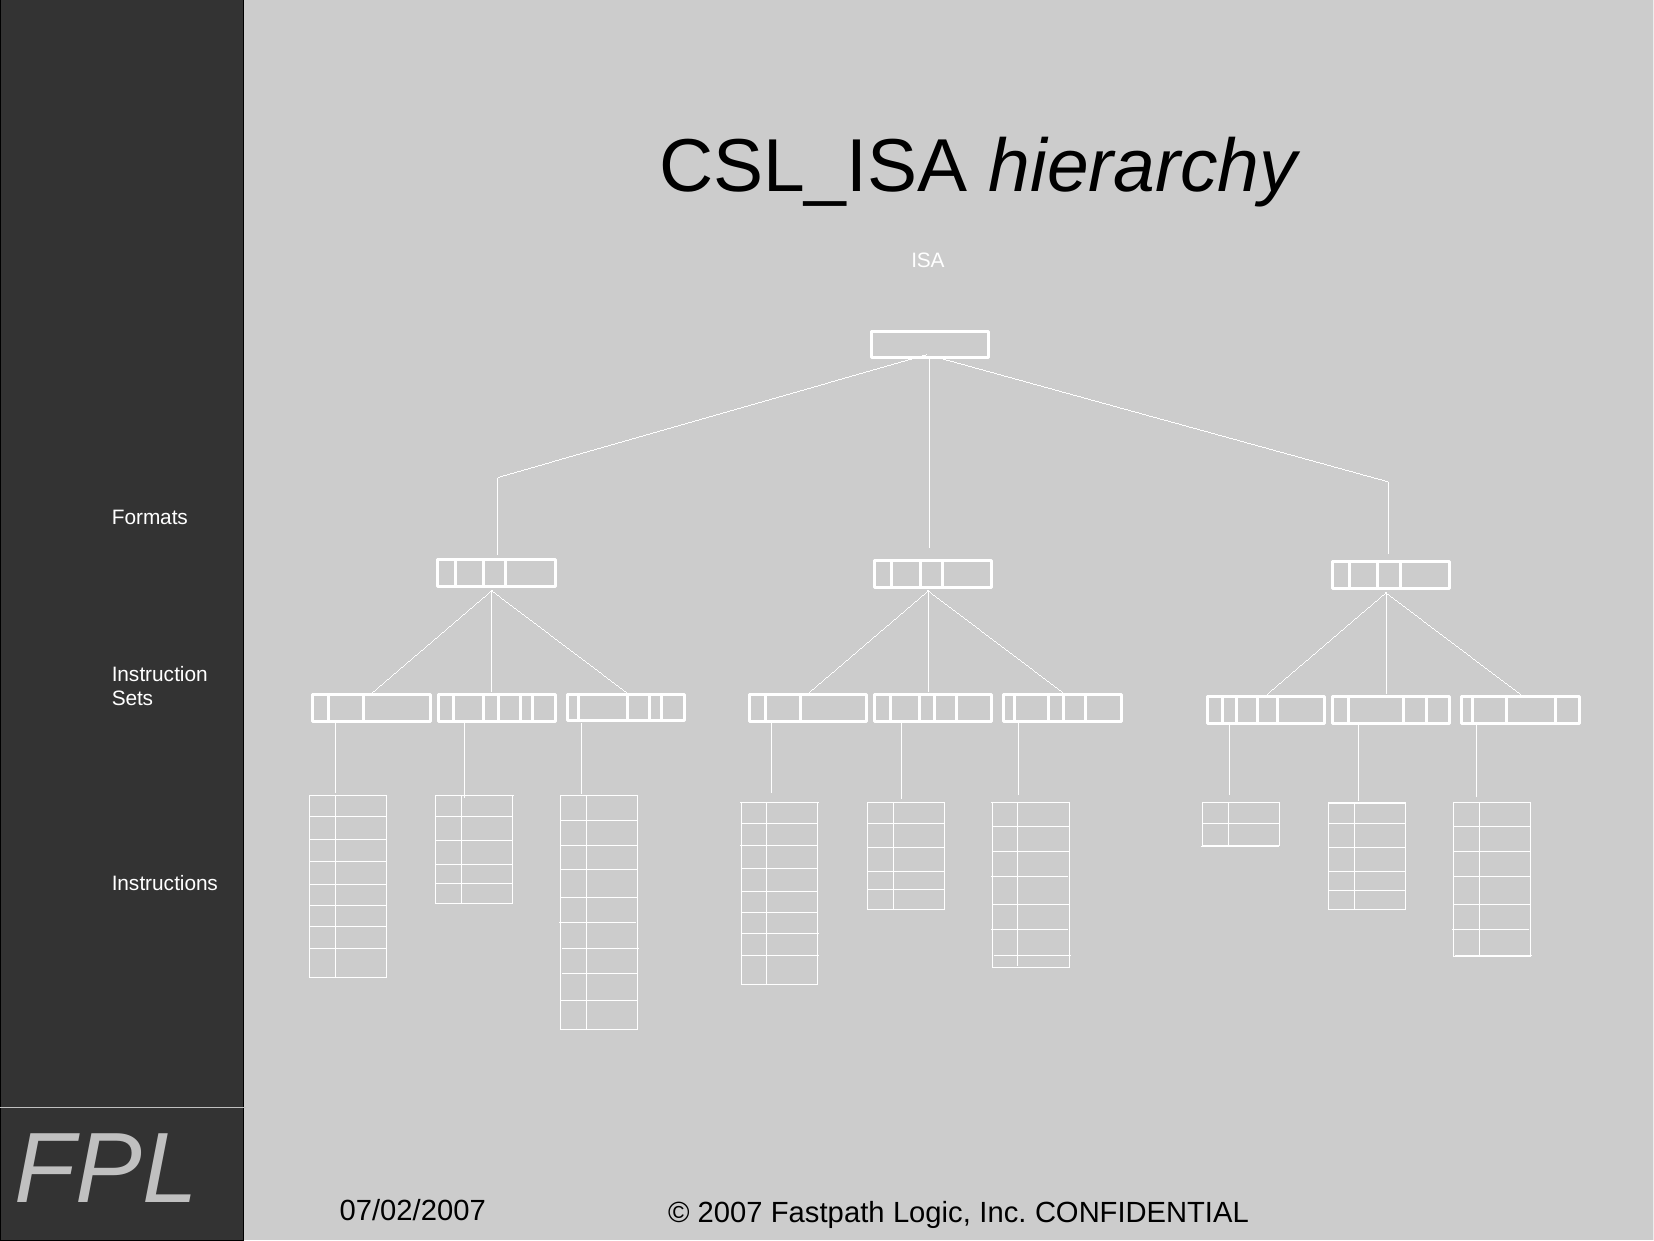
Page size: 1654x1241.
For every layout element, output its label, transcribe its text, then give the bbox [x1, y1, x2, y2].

text_box Instruction Sets [97, 655, 300, 831]
text_box ISA [896, 241, 994, 354]
text_box Instructions [97, 863, 308, 973]
text_box Formats [97, 498, 262, 637]
title CSL_ISA hierarchy [427, 57, 1530, 274]
